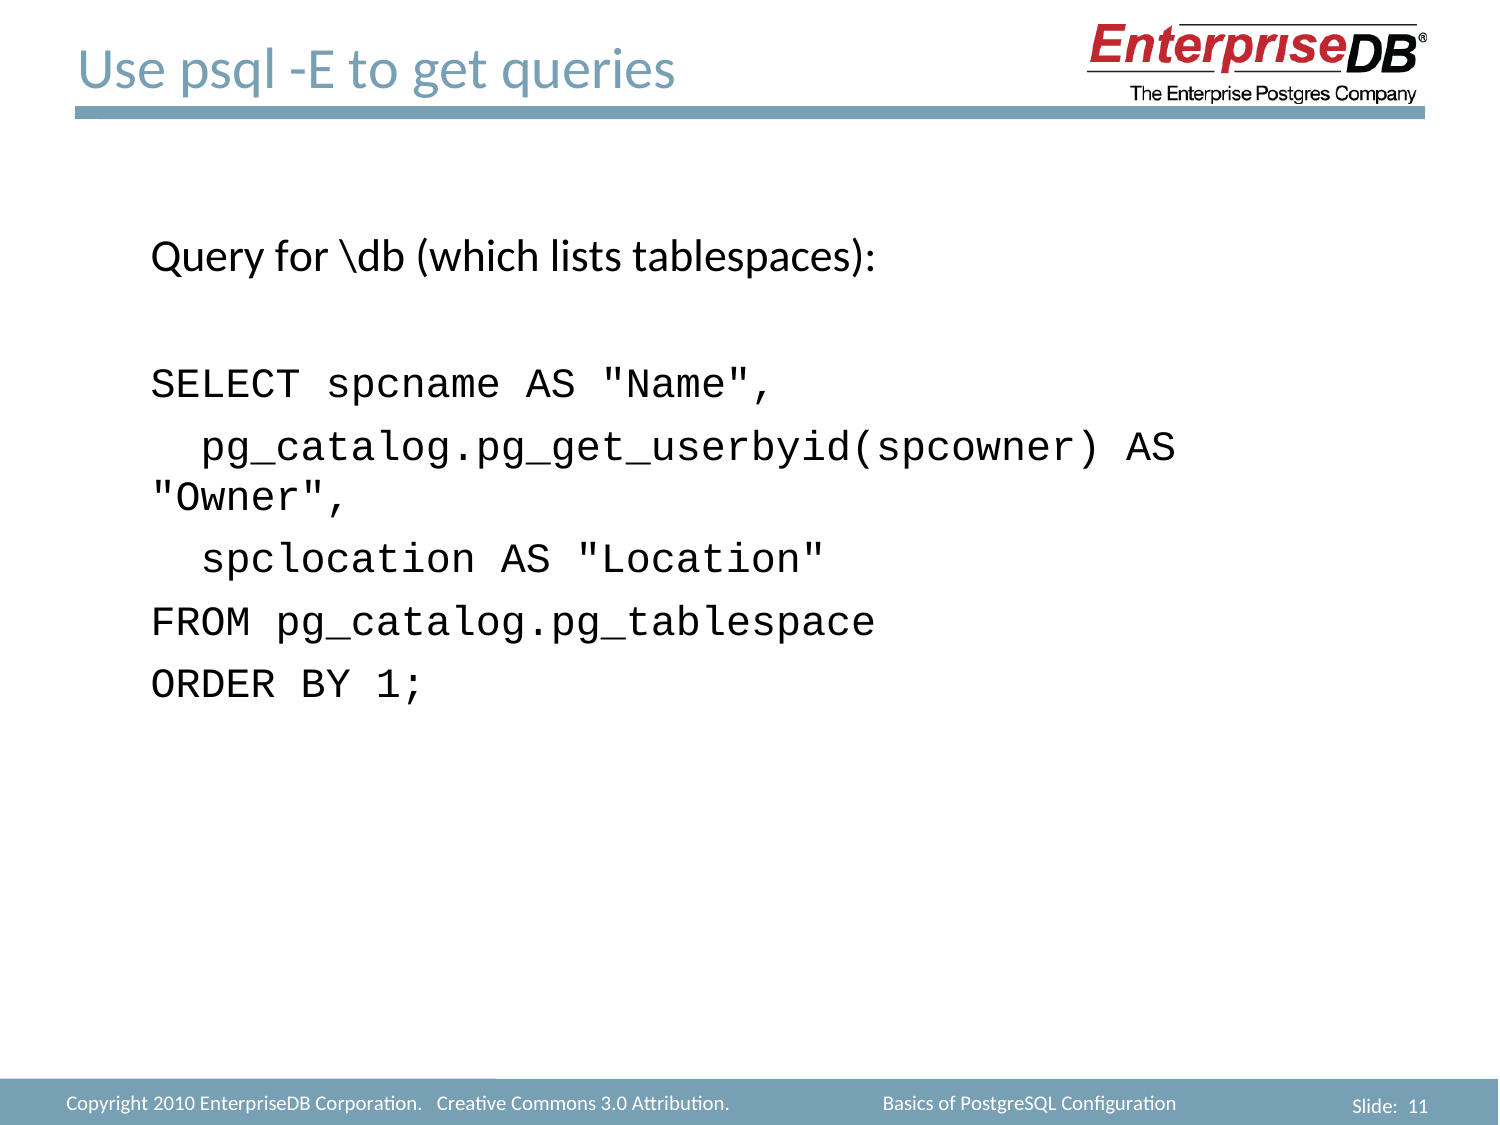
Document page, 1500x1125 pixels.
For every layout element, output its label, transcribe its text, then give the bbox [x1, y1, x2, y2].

picture [1088, 24, 1427, 104]
list Query for \db (which lists tablespaces): SELECT spcname AS "Name", pg_catalog.pg_get_userbyid(spcowner) AS "Owner", spclocation AS "Location" FROM pg_catalog.pg_tablespace ORDER BY 1; [79, 155, 1384, 1051]
title Use psql -E to get queries [62, 4, 1088, 126]
